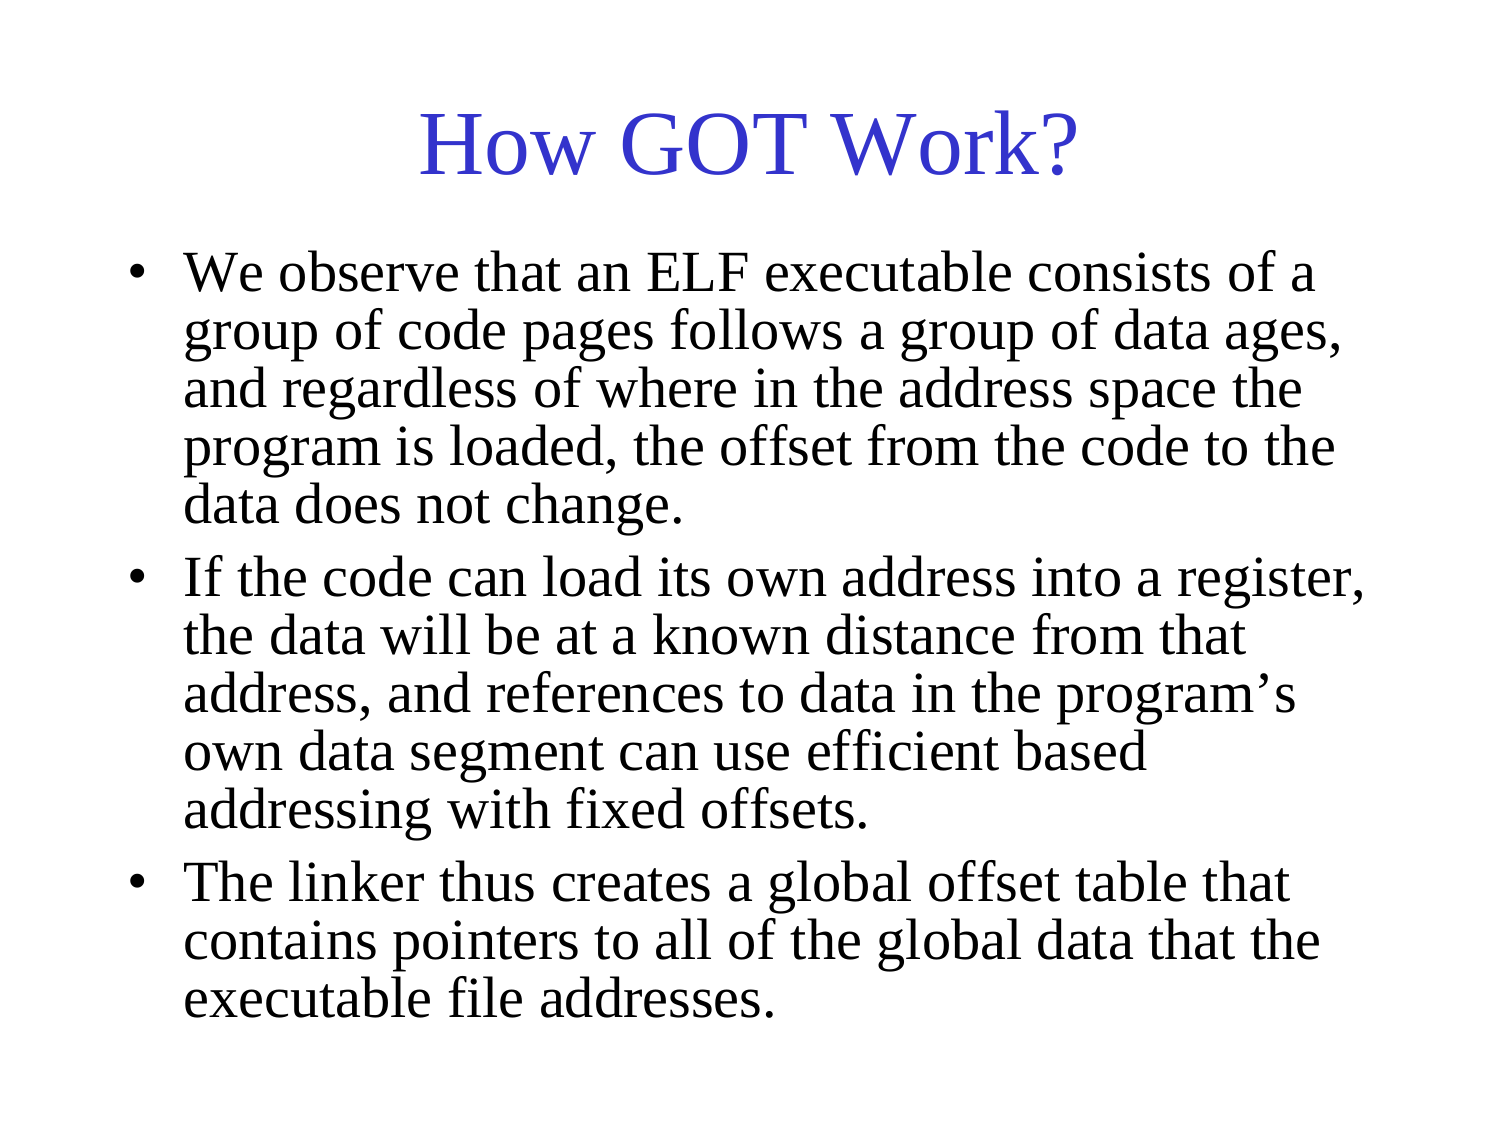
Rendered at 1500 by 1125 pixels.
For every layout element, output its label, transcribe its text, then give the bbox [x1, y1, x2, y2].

title How GOT Work? [112, 49, 1388, 237]
list We observe that an ELF executable consists of a group of code pages follows a group of data ages, and regardless of where in the address space the program is loaded, the offset from the code to the data does not change. If the code can load its own address into a register, the data will be at a known distance from that address, and references to data in the program’s own data segment can use efficient based addressing with fixed offsets. The linker thus creates a global offset table that contains pointers to all of the global data that the executable file addresses. [112, 237, 1388, 1101]
